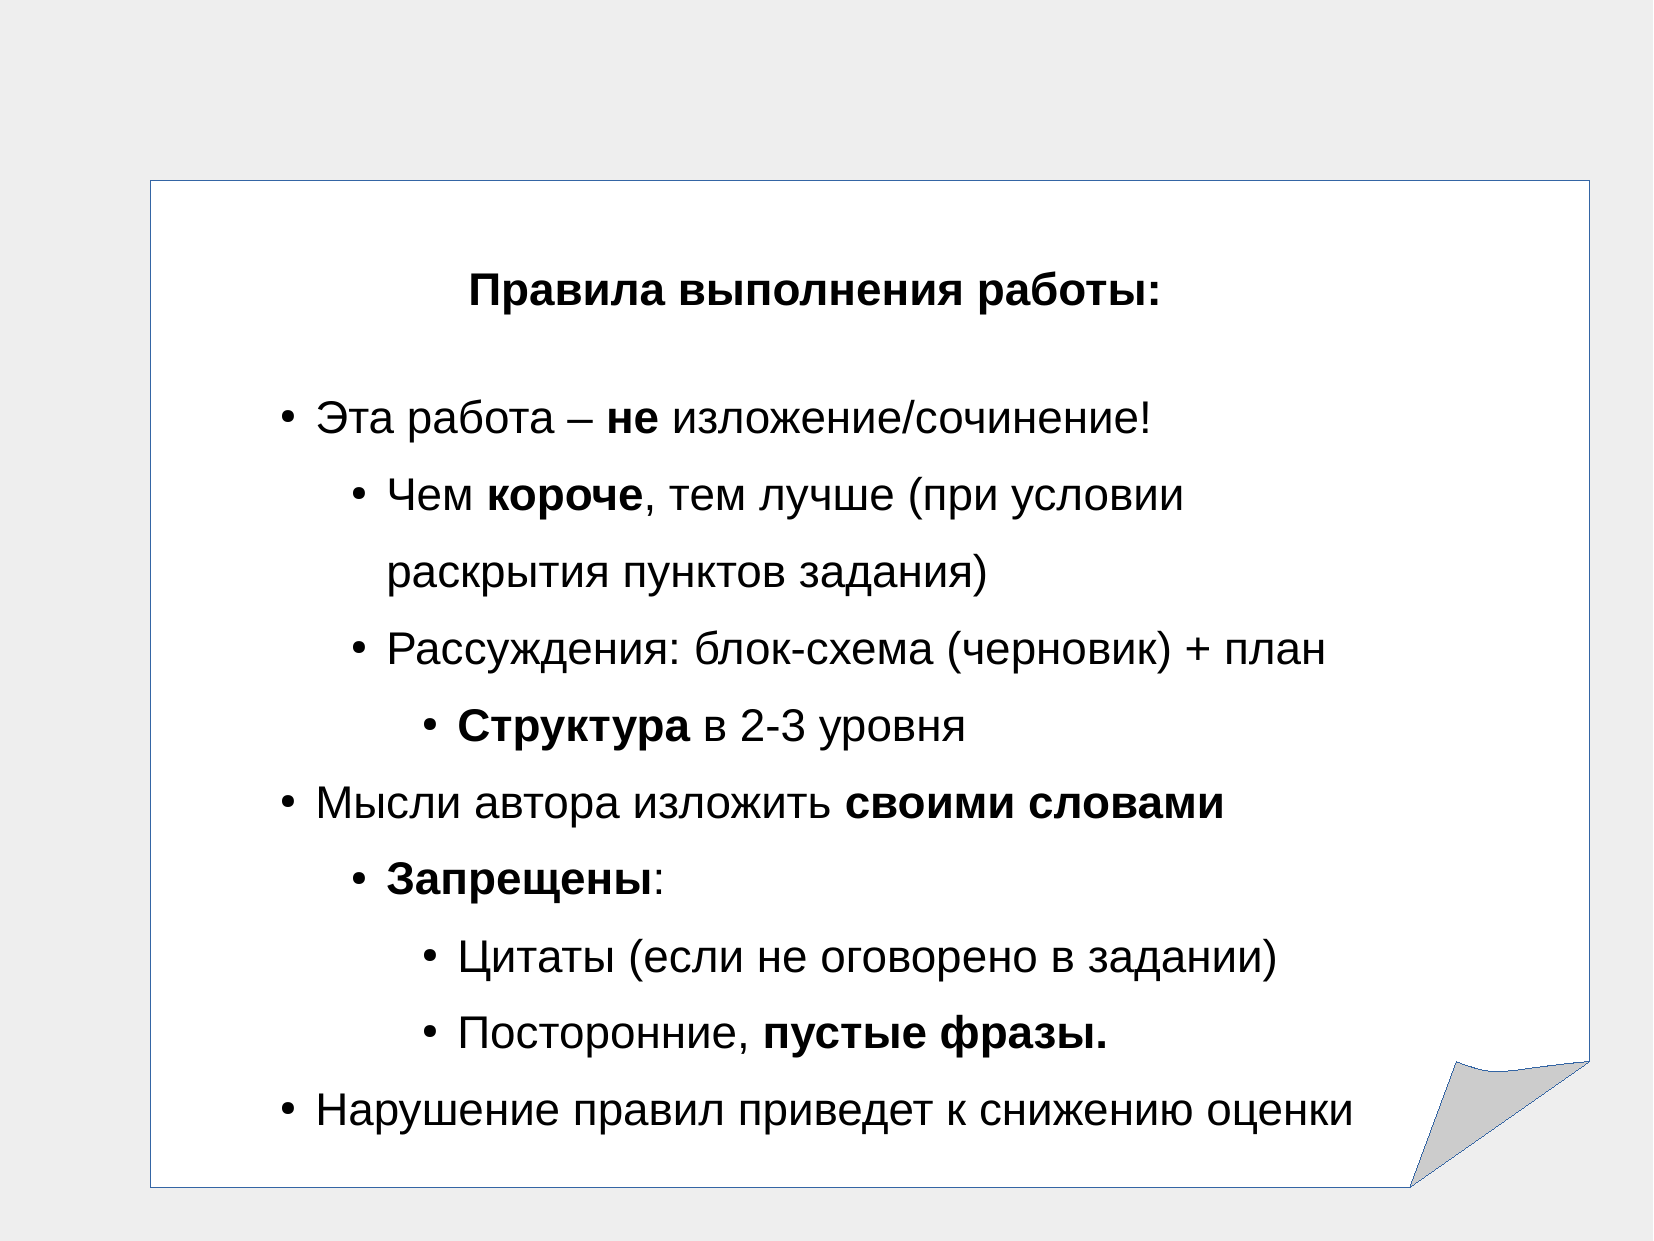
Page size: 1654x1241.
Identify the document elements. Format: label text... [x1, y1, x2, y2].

subtitle Правила выполнения работы: Эта работа – не изложение/сочинение! Чем короче, тем лучше (при условии раскрытия пунктов задания) Рассуждения: блок-схема (черновик) + план Структура в 2-3 уровня Мысли автора изложить своими словами Запрещены: Цитаты (если не оговорено в задании) Посторонние, пустые фразы. Нарушение правил приведет к снижению оценки [280, 264, 1421, 1120]
text_box [150, 180, 1590, 1188]
